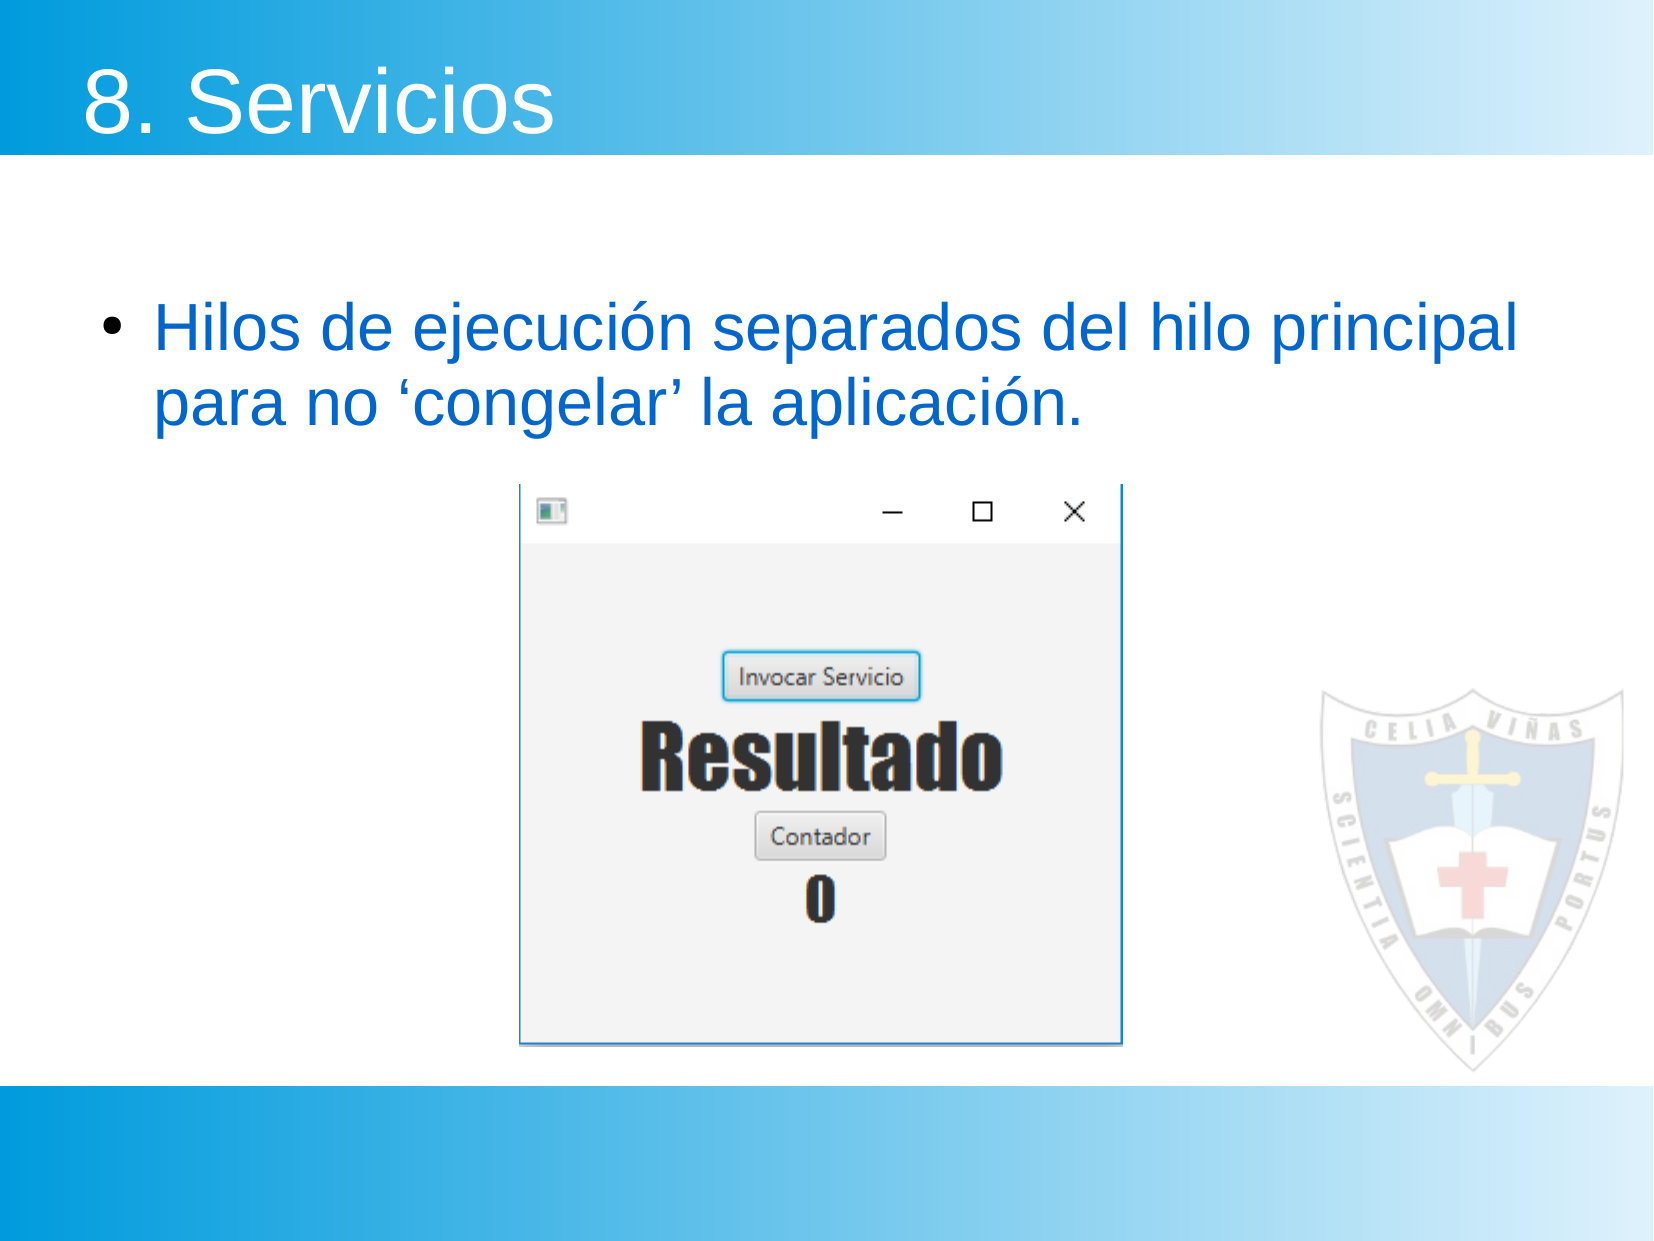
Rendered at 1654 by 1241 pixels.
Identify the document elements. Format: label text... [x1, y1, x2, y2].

list Hilos de ejecución separados del hilo principal para no ‘congelar’ la aplicación. [82, 290, 1571, 438]
title 8. Servicios [82, 49, 1571, 155]
picture [519, 484, 1123, 1047]
picture [1317, 673, 1630, 1086]
